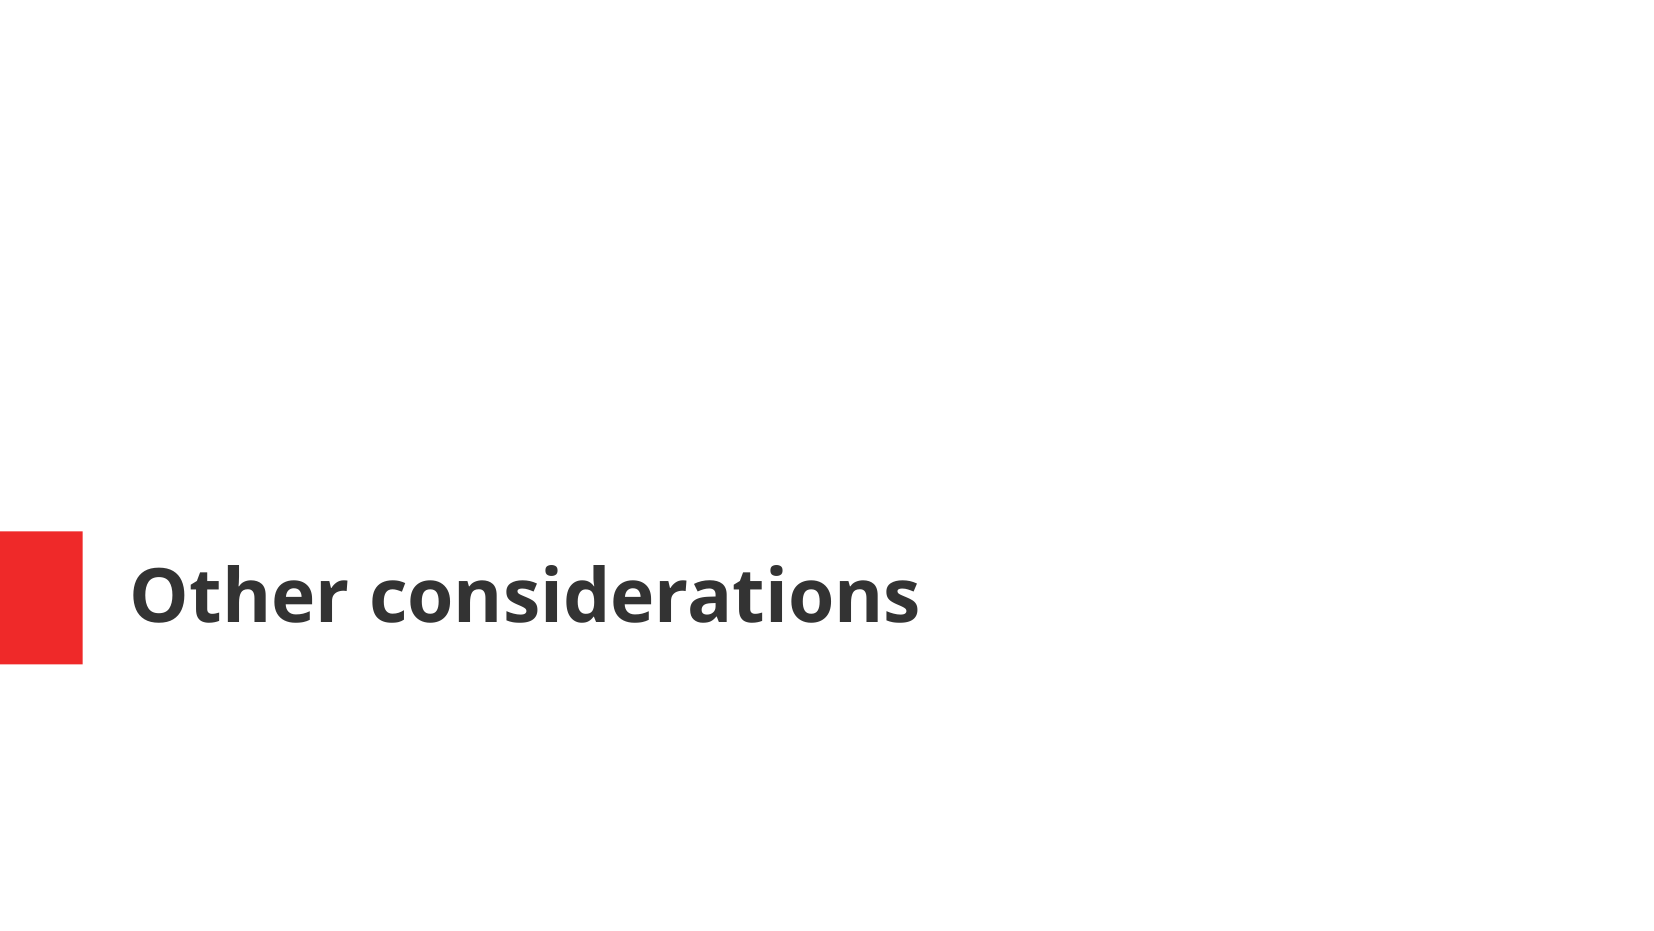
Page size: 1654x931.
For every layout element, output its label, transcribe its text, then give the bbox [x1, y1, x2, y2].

title Other considerations [129, 504, 1536, 683]
